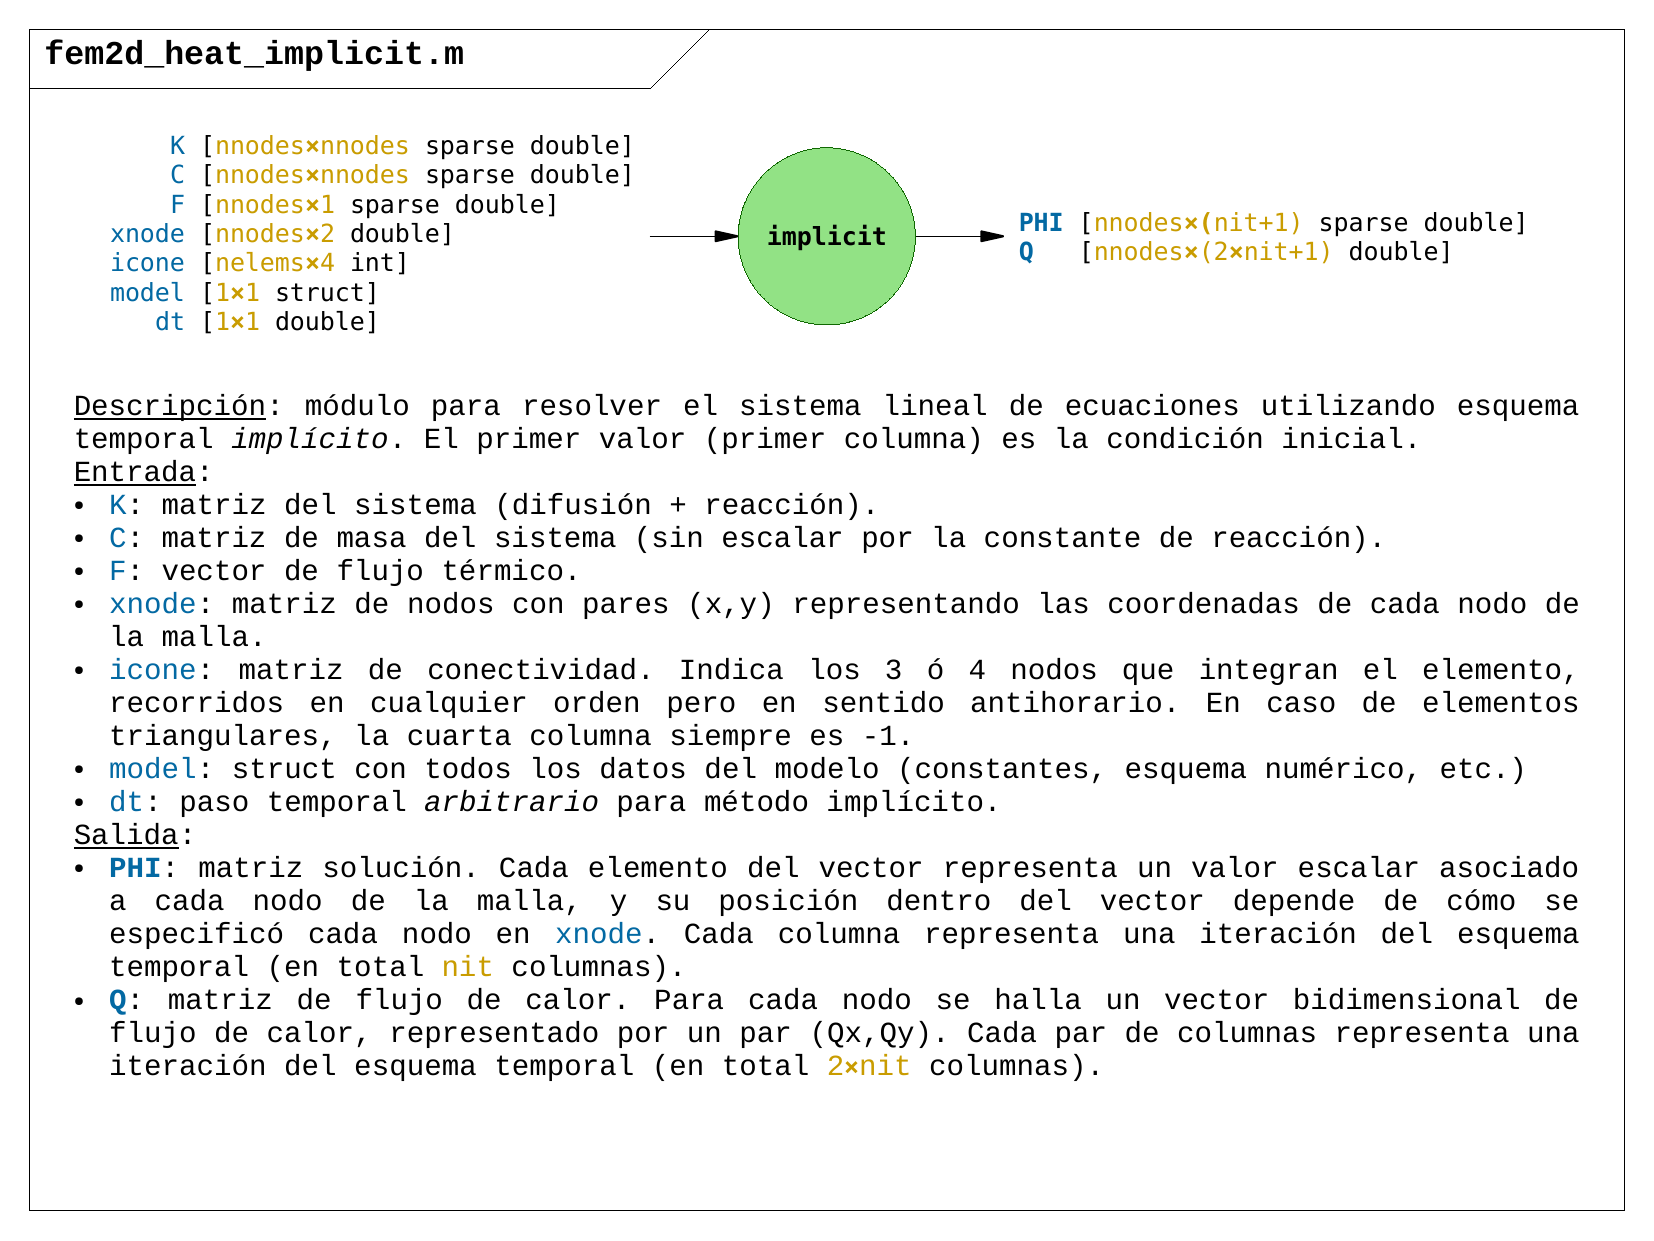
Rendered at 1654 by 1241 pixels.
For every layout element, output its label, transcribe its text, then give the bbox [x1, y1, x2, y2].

text_box fem2d_heat_implicit.m [29, 29, 709, 83]
text_box PHI [nnodes×(nit+1) sparse double] Q [nnodes×(2×nit+1) double] [1003, 200, 1595, 275]
text_box implicit [738, 147, 916, 325]
text_box Descripción: módulo para resolver el sistema lineal de ecuaciones utilizando esquema temporal implícito. El primer valor (primer columna) es la condición inicial. Entrada: K: matriz del sistema (difusión + reacción). C: matriz de masa del sistema (sin escalar por la constante de reacción). F: vector de flujo térmico. xnode: matriz de nodos con pares (x,y) representando las coordenadas de cada nodo de la malla. icone: matriz de conectividad. Indica los 3 ó 4 nodos que integran el elemento, recorridos en cualquier orden pero en sentido antihorario. En caso de elementos triangulares, la cuarta columna siempre es -1. model: struct con todos los datos del modelo (constantes, esquema numérico, etc.) dt: paso temporal arbitrario para método implícito. Salida: PHI: matriz solución. Cada elemento del vector representa un valor escalar asociado a cada nodo de la malla, y su posición dentro del vector depende de cómo se especificó cada nodo en xnode. Cada columna representa una iteración del esquema temporal (en total nit columnas). Q: matriz de flujo de calor. Para cada nodo se halla un vector bidimensional de flujo de calor, representado por un par (Qx,Qy). Cada par de columnas representa una iteración del esquema temporal (en total 2×nit columnas). [59, 383, 1595, 1092]
text_box K [nnodes×nnodes sparse double] C [nnodes×nnodes sparse double] F [nnodes×1 sparse double] xnode [nnodes×2 double] icone [nelems×4 int] model [1×1 struct] dt [1×1 double] [59, 124, 650, 344]
